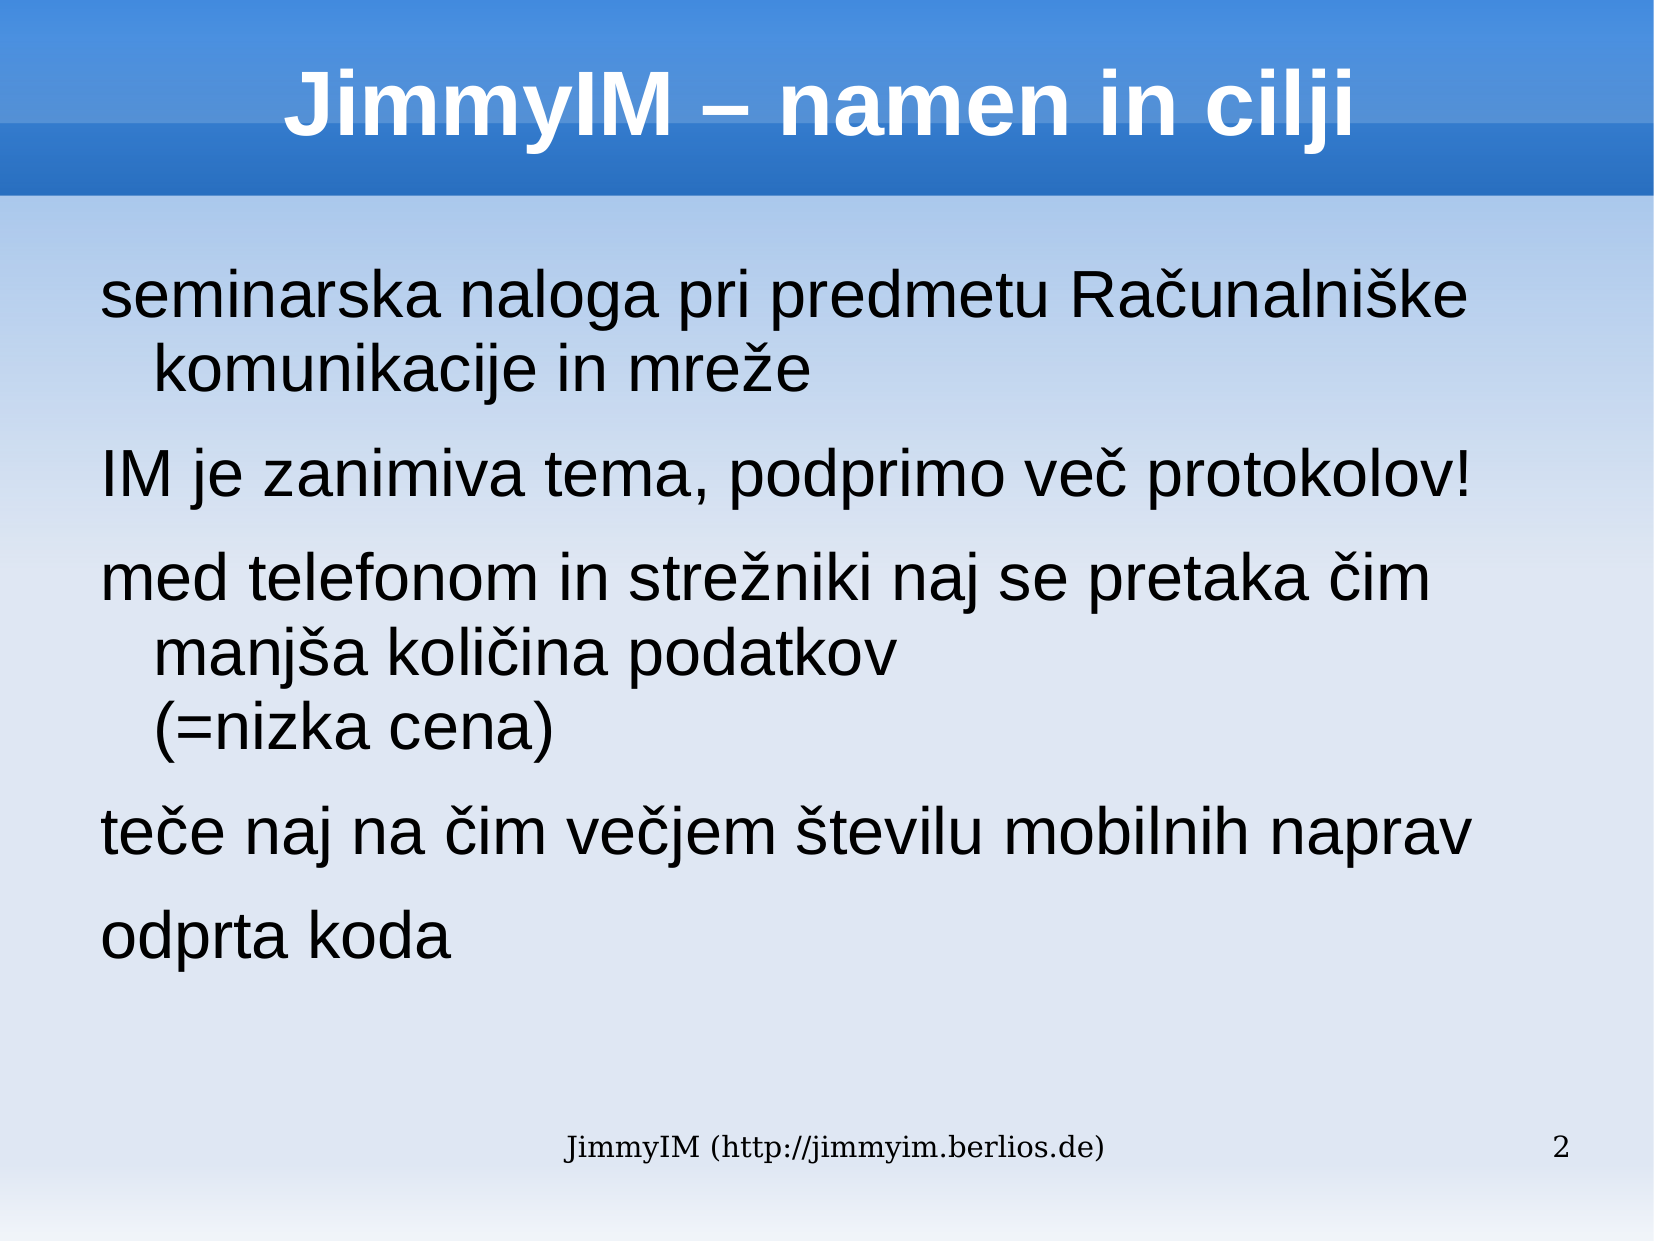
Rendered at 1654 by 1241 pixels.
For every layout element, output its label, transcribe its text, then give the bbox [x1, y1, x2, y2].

list seminarska naloga pri predmetu Računalniške komunikacije in mreže IM je zanimiva tema, podprimo več protokolov! med telefonom in strežniki naj se pretaka čim manjša količina podatkov (=nizka cena) teče naj na čim večjem številu mobilnih naprav odprta koda [82, 256, 1571, 1203]
picture [0, 0, 1654, 1241]
title JimmyIM – namen in cilji [76, 0, 1565, 208]
